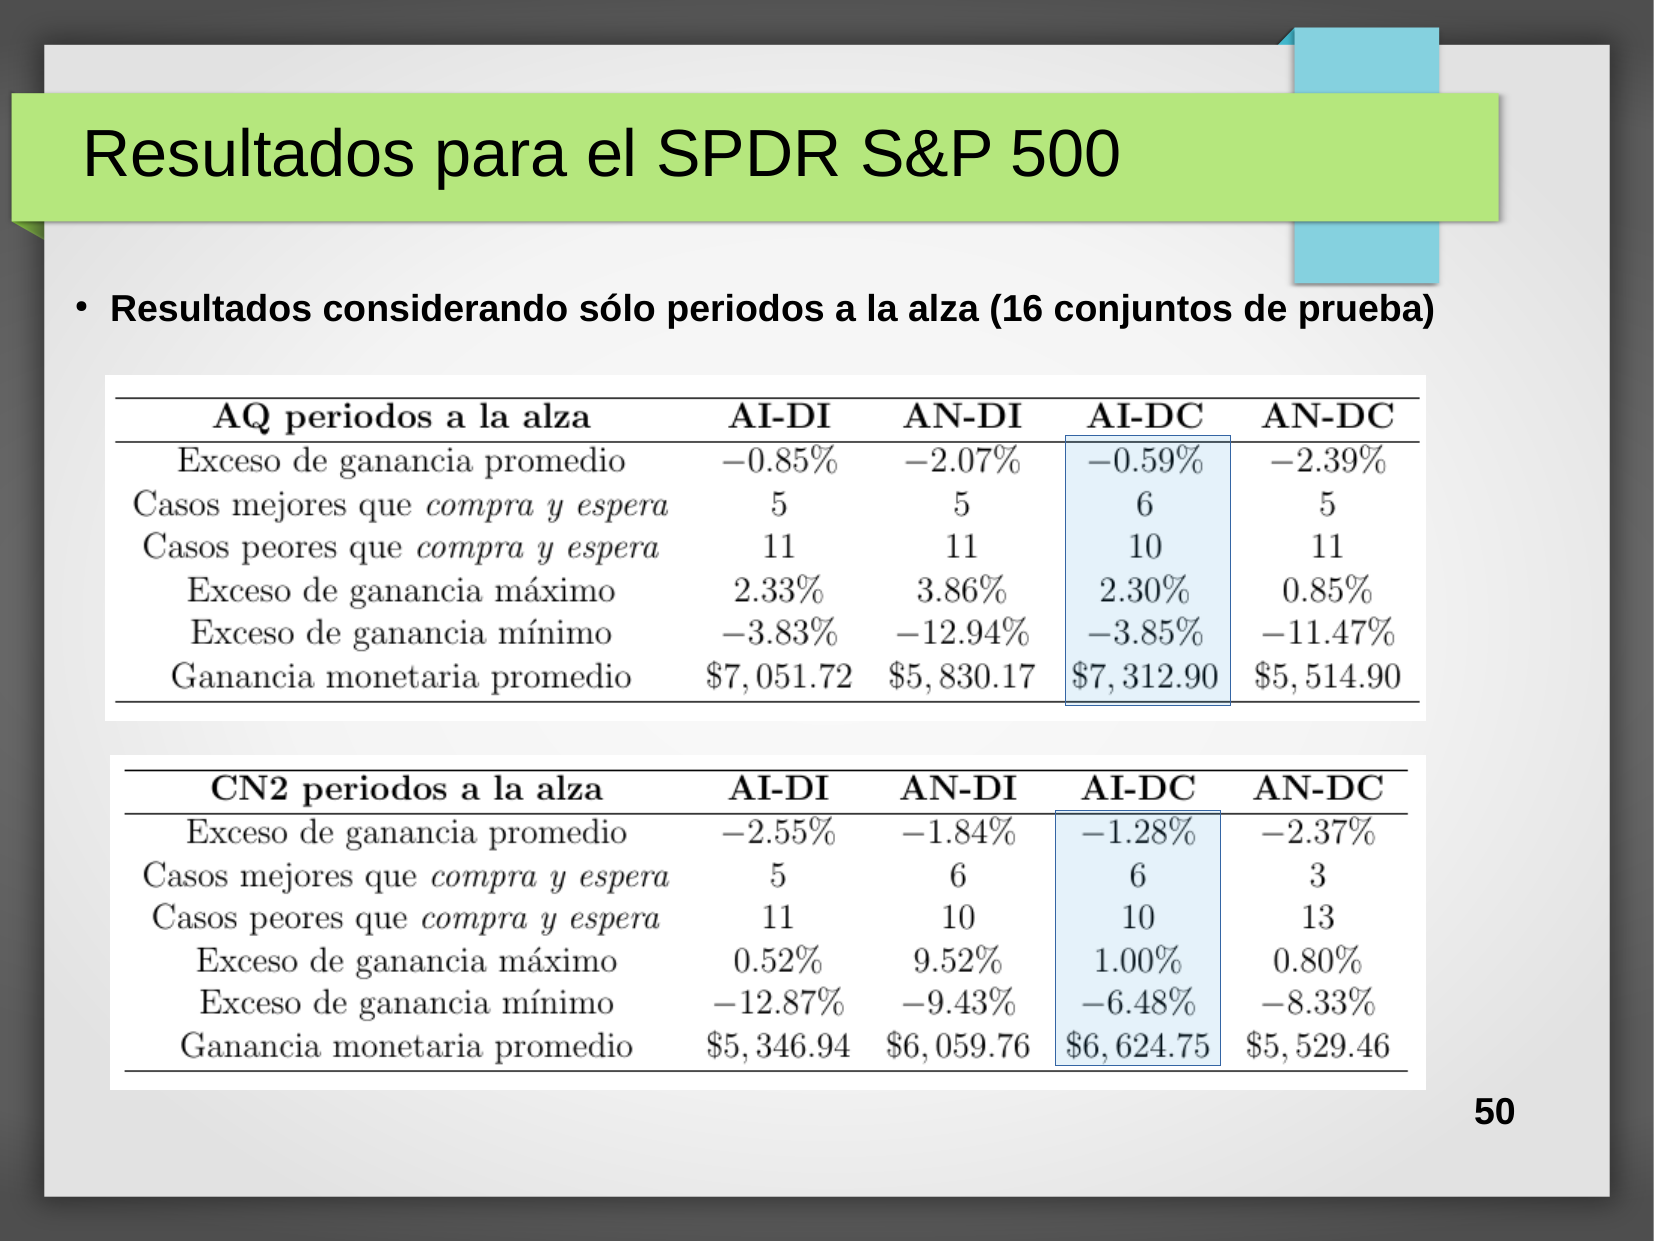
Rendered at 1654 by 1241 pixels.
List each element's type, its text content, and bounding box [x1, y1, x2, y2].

title Resultados para el SPDR S&P 500 [82, 79, 1501, 229]
picture [0, 0, 1654, 1241]
text_box [1065, 435, 1231, 706]
text_box [1055, 810, 1221, 1066]
text_box Resultados considerando sólo periodos a la alza (16 conjuntos de prueba) [60, 279, 1501, 337]
text_box <number> [1459, 1083, 1654, 1154]
